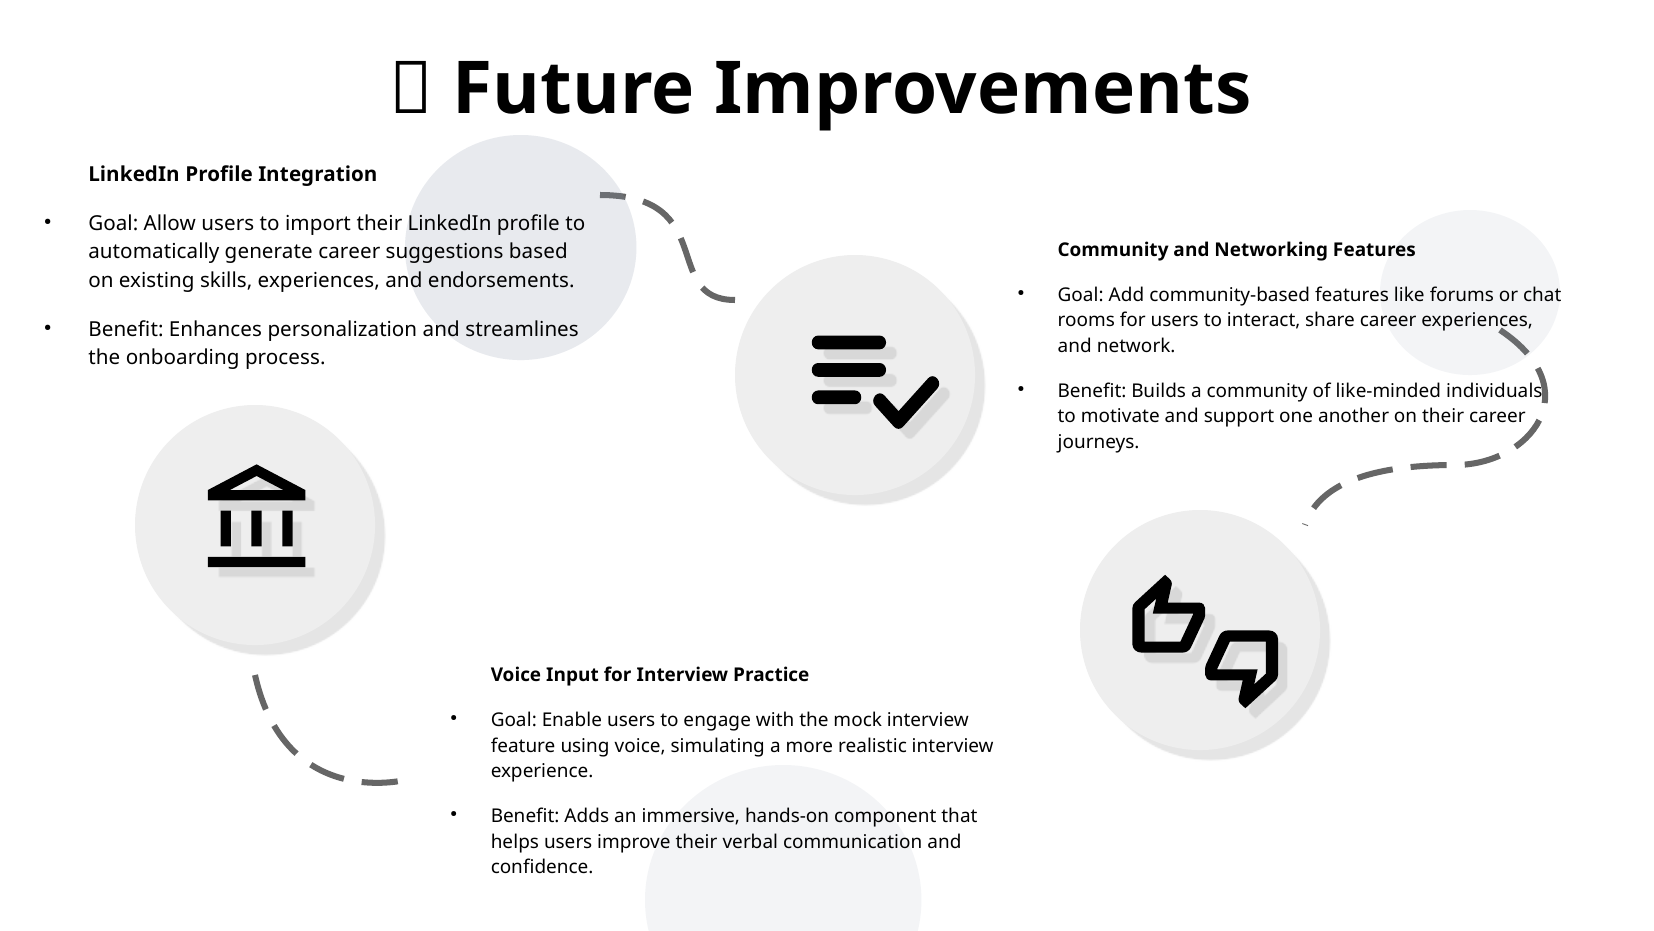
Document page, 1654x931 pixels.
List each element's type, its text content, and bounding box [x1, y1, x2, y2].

list LinkedIn Profile Integration Goal: Allow users to import their LinkedIn profile to automatically generate career suggestions based on existing skills, experiences, and endorsements. Benefit: Enhances personalization and streamlines the onboarding process. [29, 159, 591, 378]
picture [796, 291, 952, 463]
list Voice Input for Interview Practice Goal: Enable users to engage with the mock interview feature using voice, simulating a more realistic interview experience. Benefit: Adds an immersive, hands-on component that helps users improve their verbal communication and confidence. [437, 661, 999, 880]
picture [1129, 572, 1282, 712]
list Community and Networking Features Goal: Add community-based features like forums or chat rooms for users to interact, share career experiences, and network. Benefit: Builds a community of like-minded individuals to motivate and support one another on their career journeys. [1003, 236, 1565, 455]
title 🚀 Future Improvements [76, 23, 1565, 148]
text_box [449, 148, 637, 337]
picture [195, 456, 324, 586]
